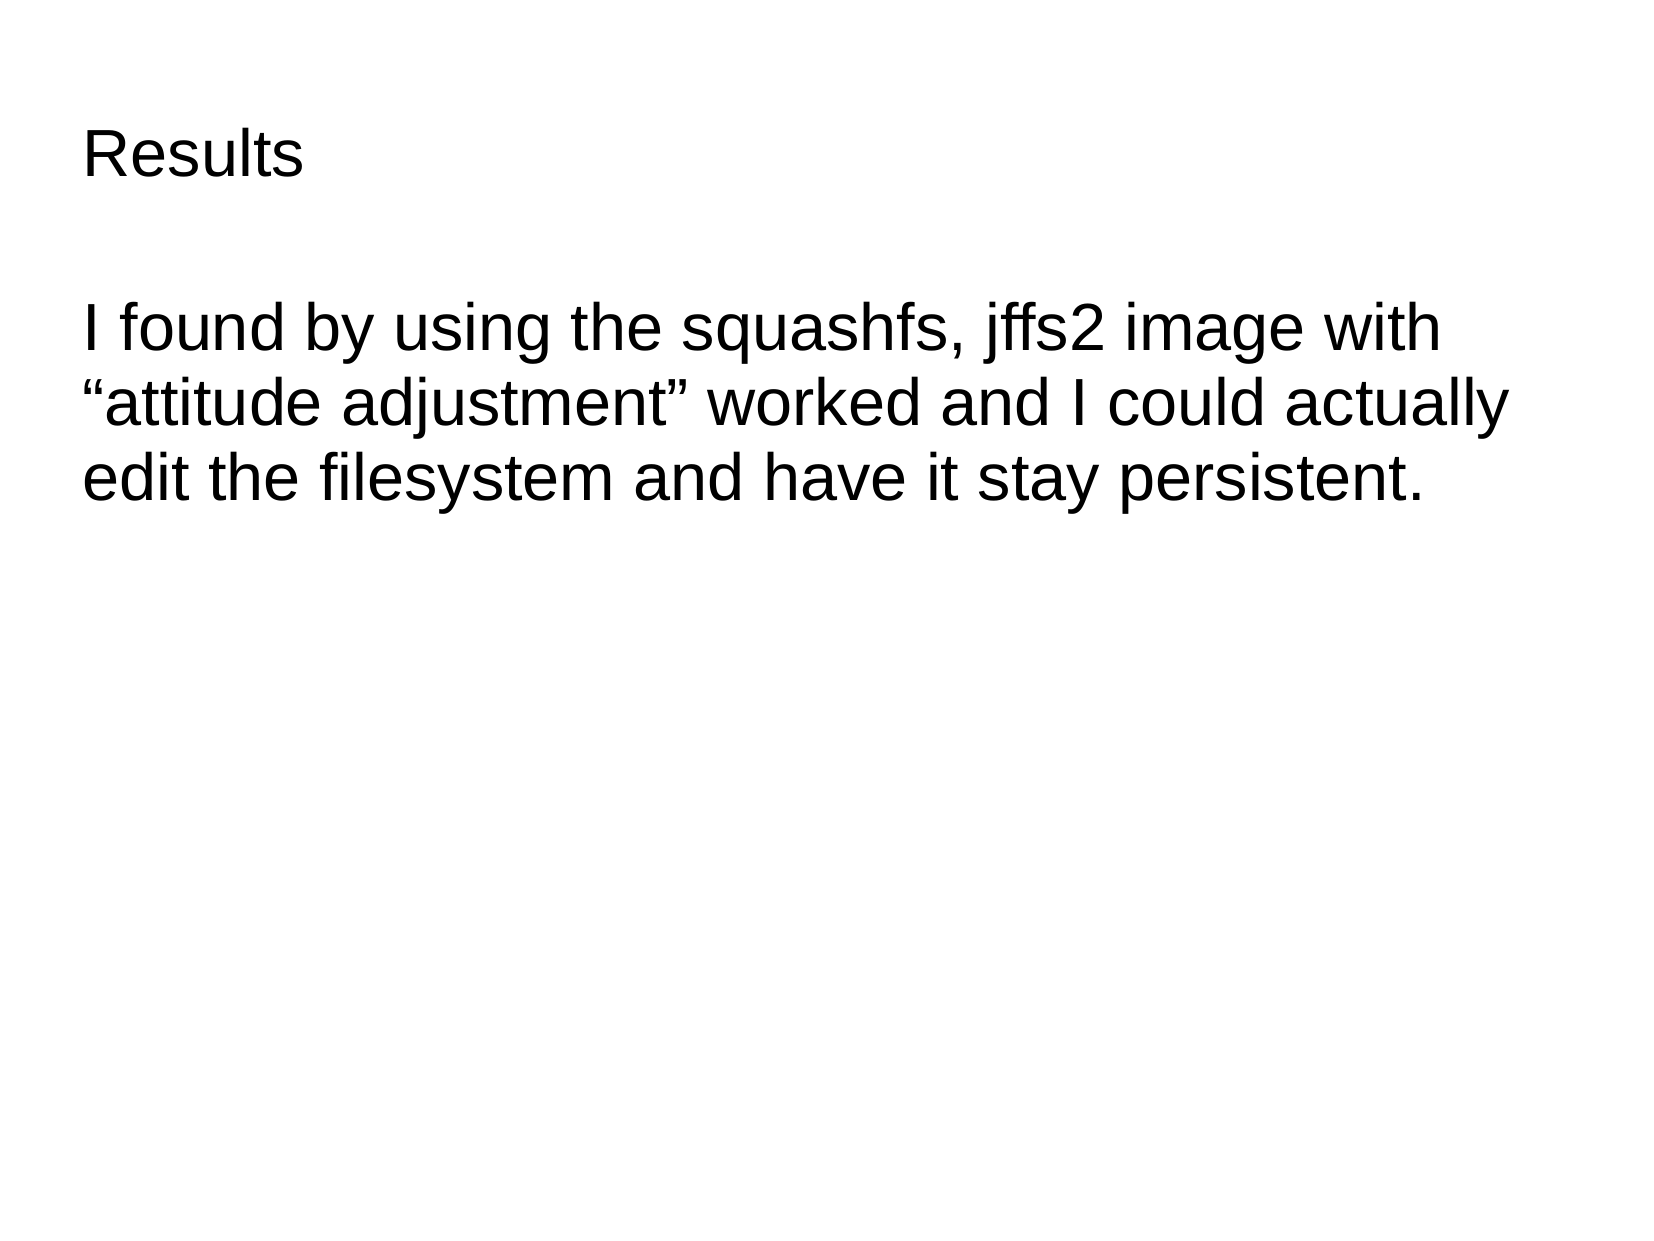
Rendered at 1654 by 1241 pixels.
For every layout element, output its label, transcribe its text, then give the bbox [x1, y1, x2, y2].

title Results [82, 49, 1571, 257]
list I found by using the squashfs, jffs2 image with “attitude adjustment” worked and I could actually edit the filesystem and have it stay persistent. [82, 290, 1538, 1010]
